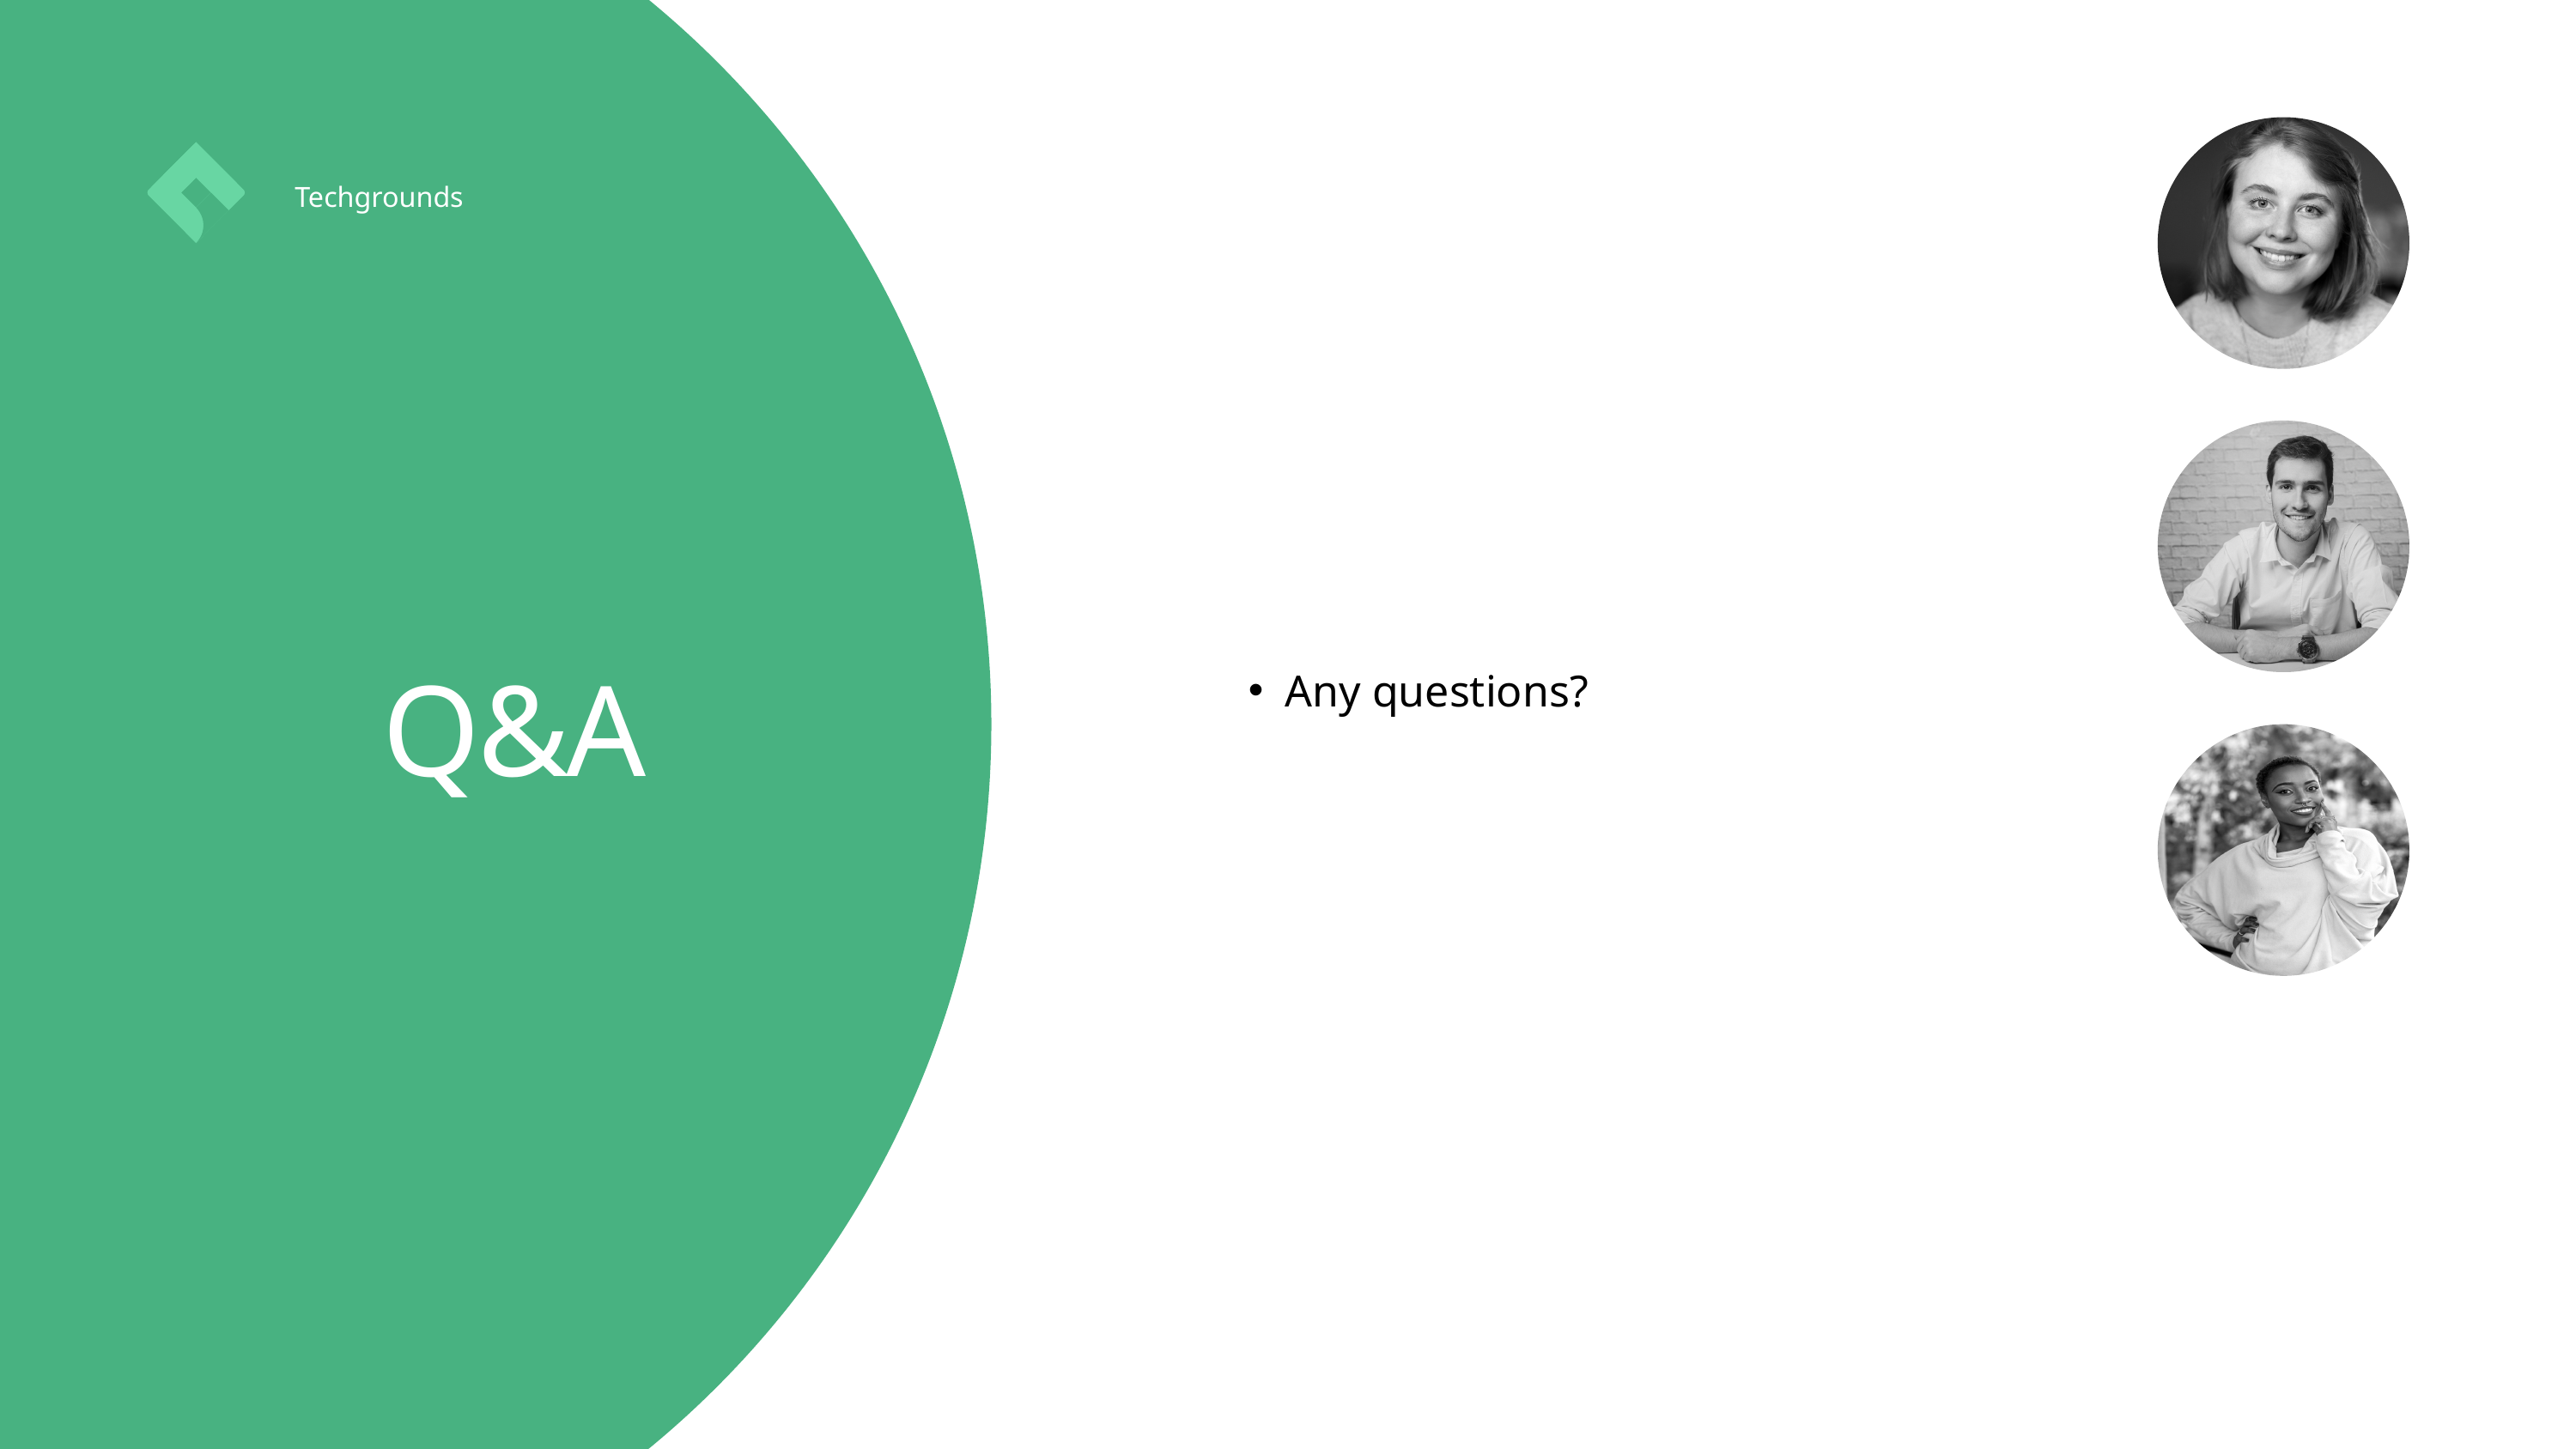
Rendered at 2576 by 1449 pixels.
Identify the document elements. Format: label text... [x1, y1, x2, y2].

text_box [2157, 117, 2410, 369]
text_box [2157, 420, 2410, 673]
text_box Any questions? [1176, 655, 2018, 716]
text_box [0, 0, 992, 1449]
text_box Q&A [382, 651, 655, 952]
text_box Techgrounds [295, 173, 617, 213]
text_box [2157, 724, 2410, 976]
